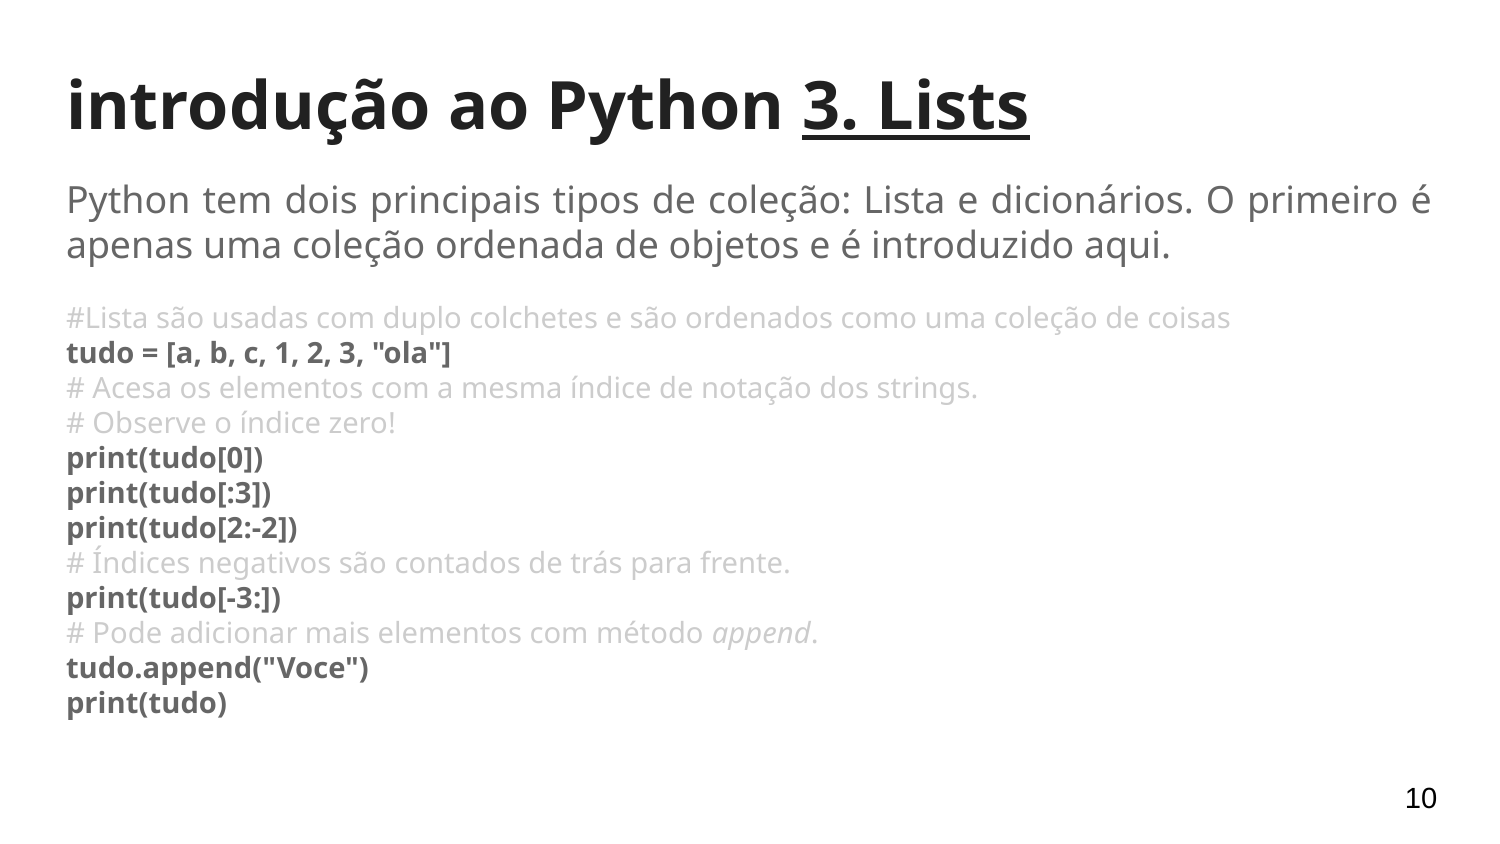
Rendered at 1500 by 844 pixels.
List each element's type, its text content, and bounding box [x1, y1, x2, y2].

title introdução ao Python 3. Lists [51, 48, 1449, 161]
list Python tem dois principais tipos de coleção: Lista e dicionários. O primeiro é apenas uma coleção ordenada de objetos e é introduzido aqui. #Lista são usadas com duplo colchetes e são ordenados como uma coleção de coisas tudo = [a, b, c, 1, 2, 3, "ola"] # Acesa os elementos com a mesma índice de notação dos strings. # Observe o índice zero! print(tudo[0]) print(tudo[:3]) print(tudo[2:-2]) # Índices negativos são contados de trás para frente. print(tudo[-3:]) # Pode adicionar mais elementos com método append. tudo.append("Voce") print(tudo) [51, 161, 1449, 795]
slide_number <number> [1389, 764, 1480, 830]
